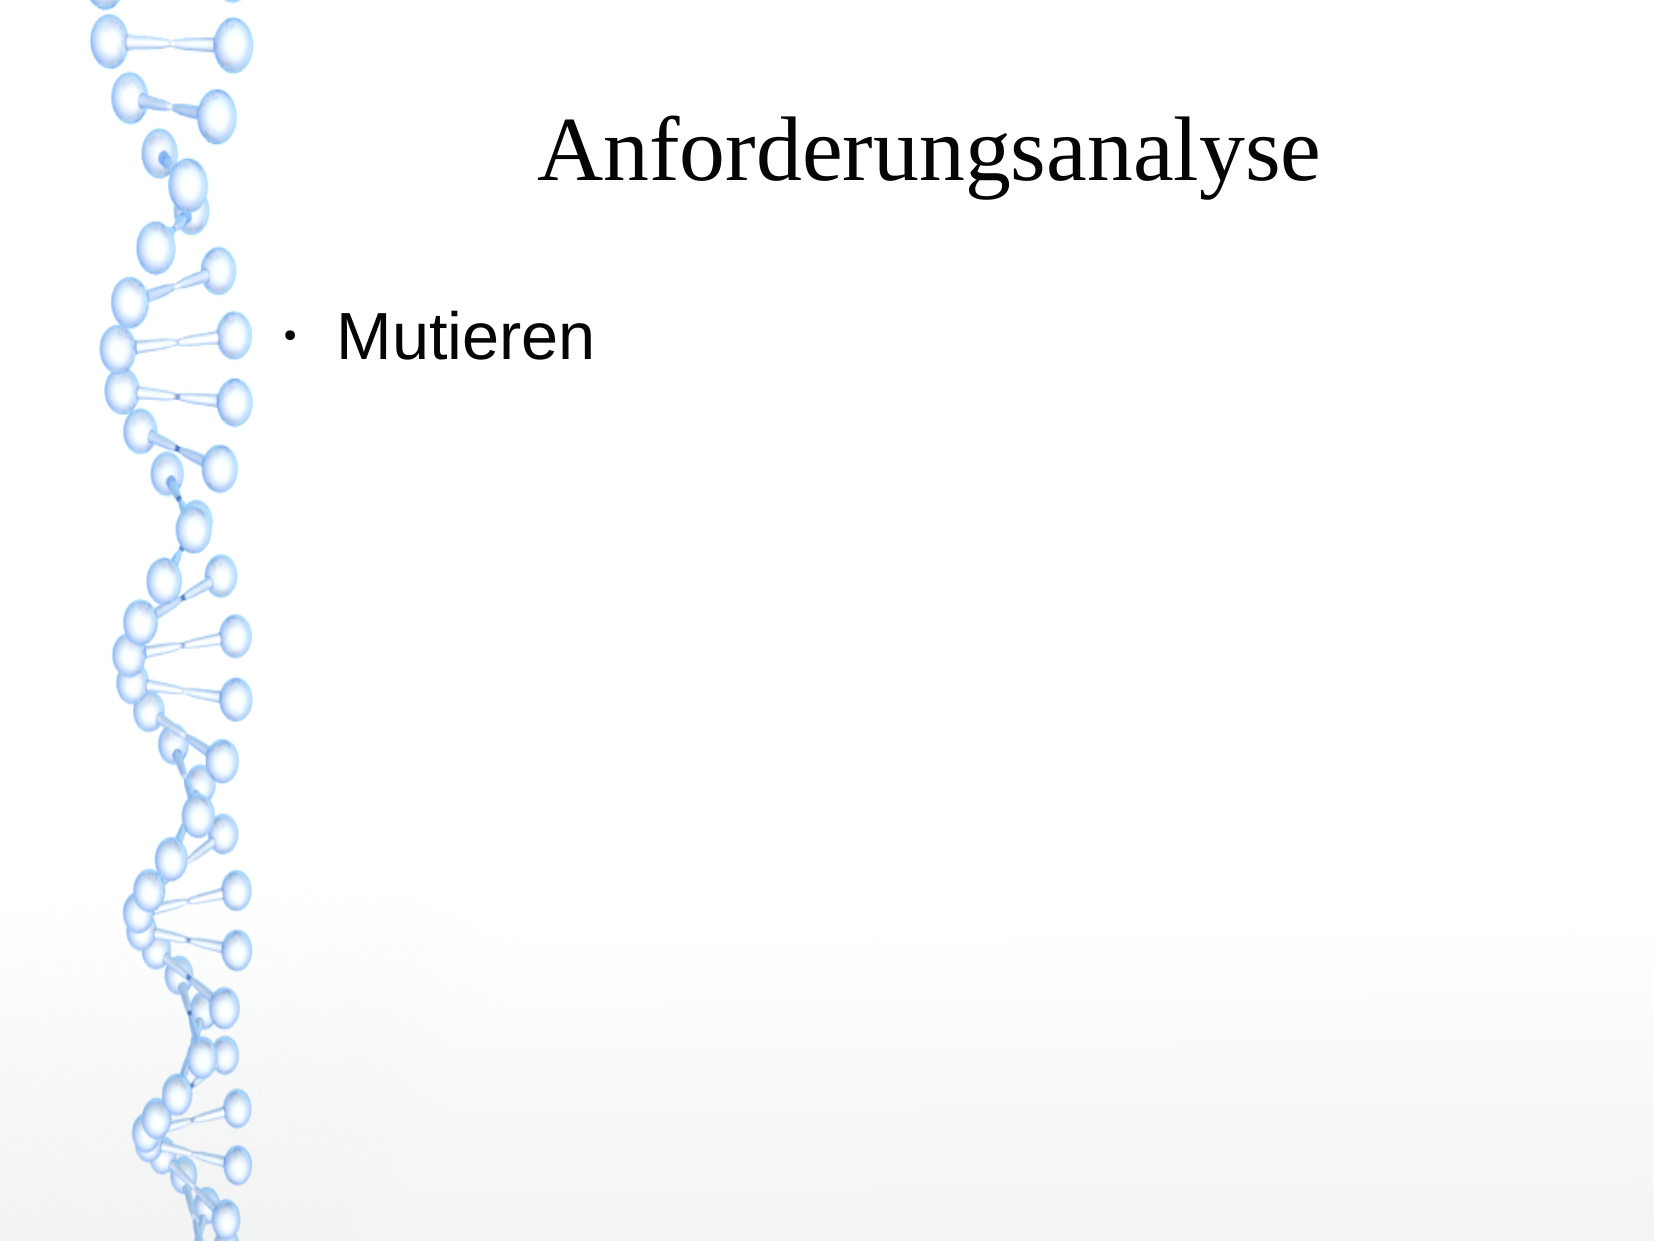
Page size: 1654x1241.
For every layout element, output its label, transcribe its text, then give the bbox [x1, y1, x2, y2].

picture [0, 0, 1654, 1241]
title Anforderungsanalyse [265, 47, 1595, 252]
list Mutieren [265, 299, 1595, 1019]
